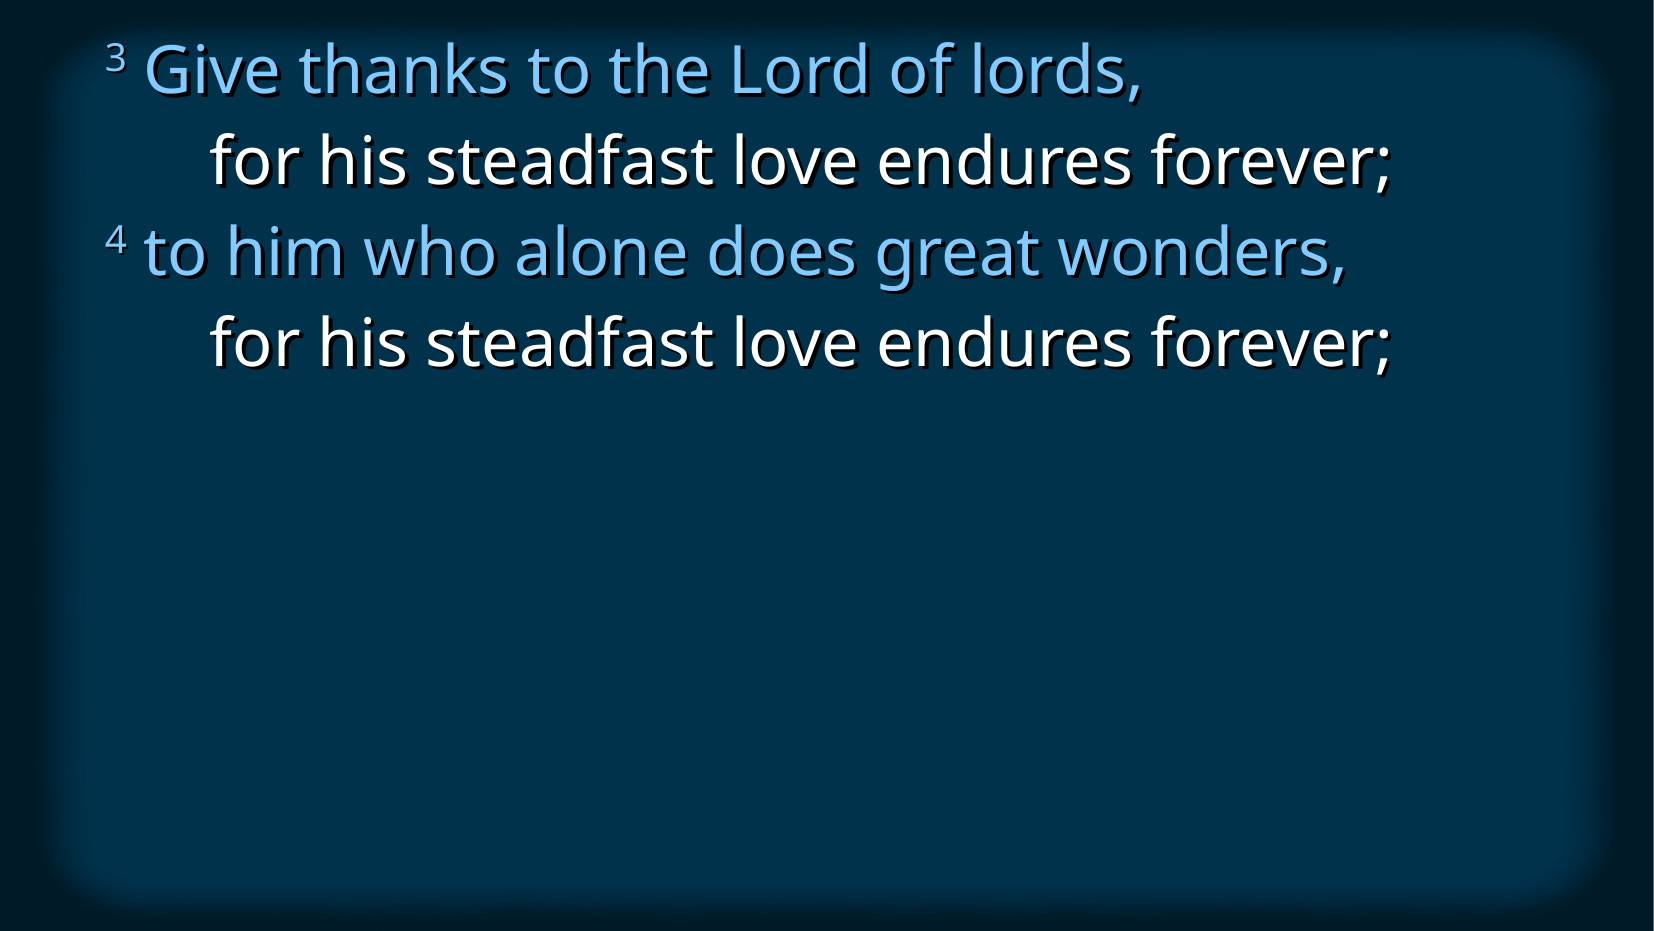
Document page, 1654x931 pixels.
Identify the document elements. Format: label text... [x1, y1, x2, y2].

text_box 3 Give thanks to the Lord of lords, for his steadfast love endures forever; 4 to him who alone does great wonders, for his steadfast love endures forever; [90, 15, 1576, 385]
picture [0, 0, 1654, 931]
